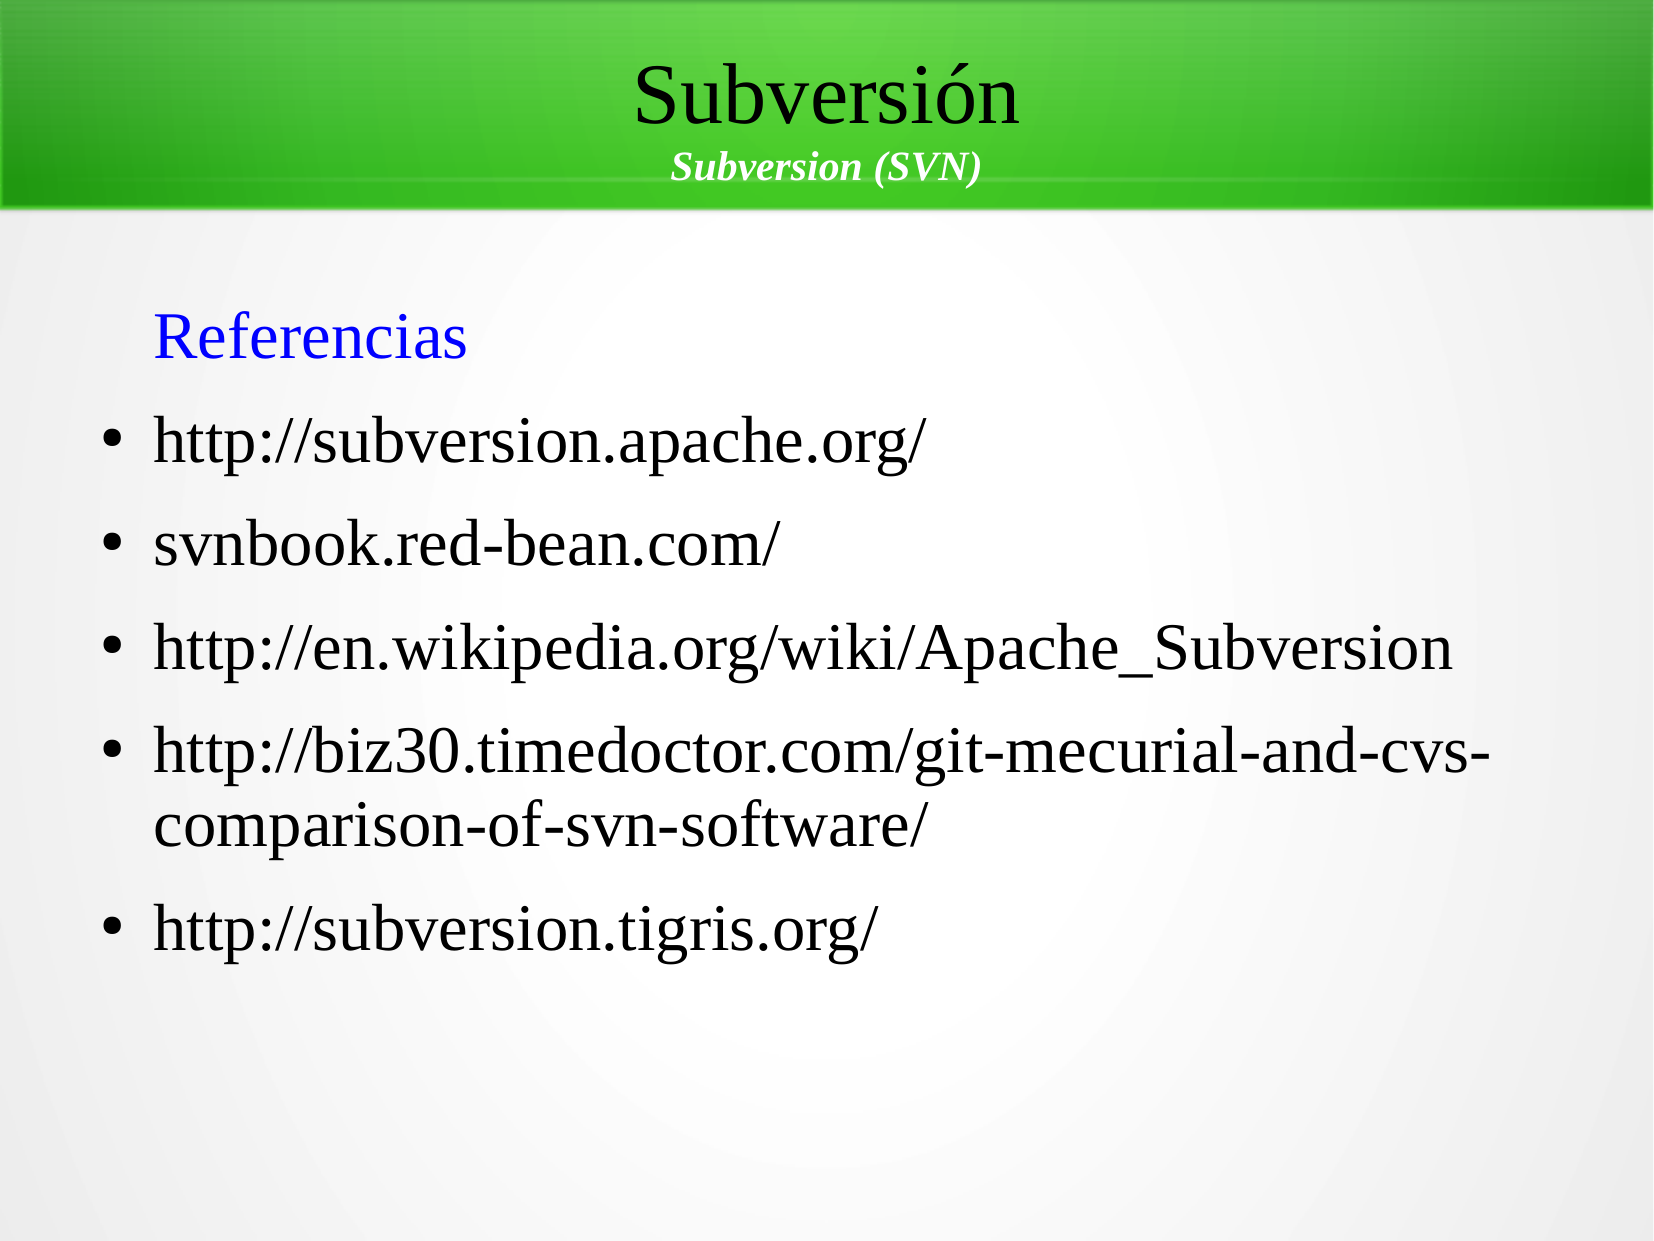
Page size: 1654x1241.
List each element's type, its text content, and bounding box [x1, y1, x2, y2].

title Subversión Subversion (SVN) [82, 46, 1571, 190]
list Referencias http://subversion.apache.org/ svnbook.red-bean.com/‎ http://en.wikipedia.org/wiki/Apache_Subversion http://biz30.timedoctor.com/git-mecurial-and-cvs-comparison-of-svn-software/ http://subversion.tigris.org/ [82, 299, 1571, 1019]
picture [0, 0, 1654, 1241]
